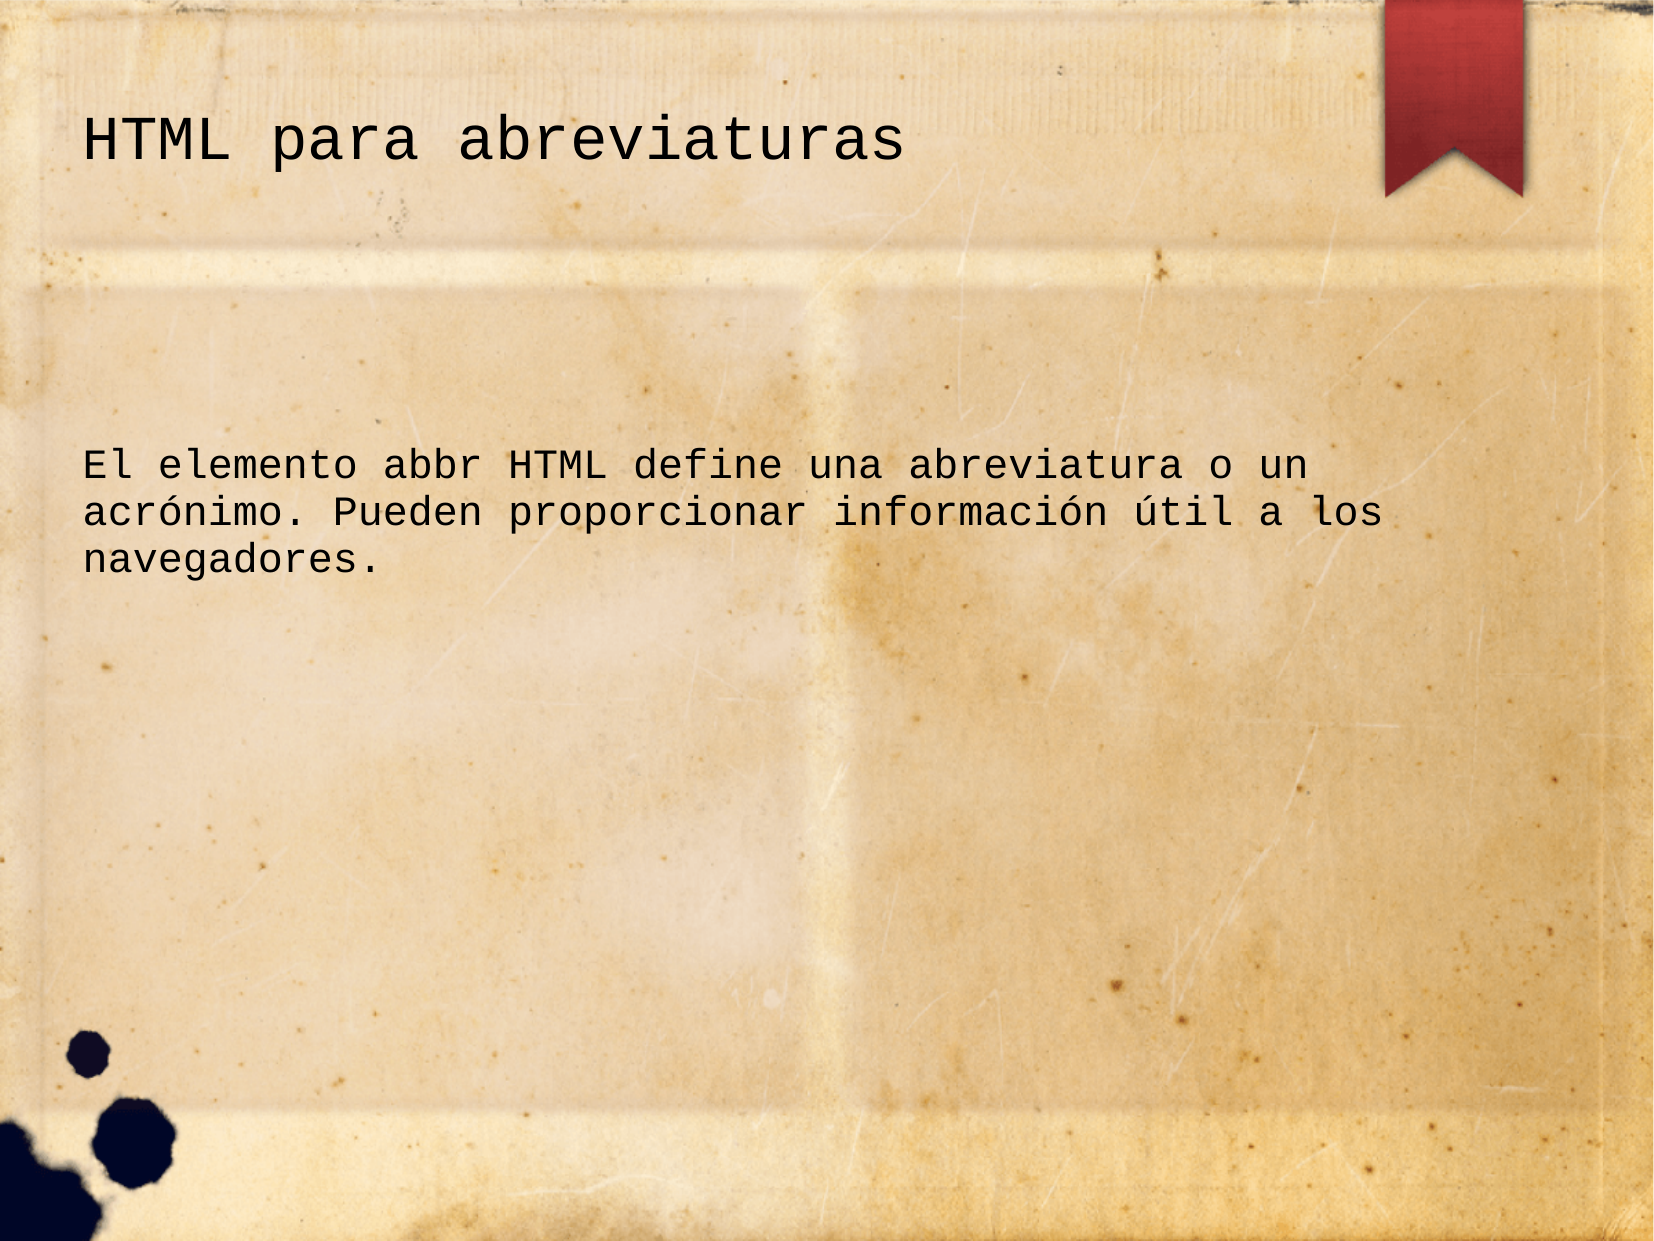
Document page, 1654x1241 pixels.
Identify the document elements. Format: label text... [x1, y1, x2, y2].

title HTML para abreviaturas [82, 49, 1347, 237]
list El elemento abbr HTML define una abreviatura o un acrónimo. Pueden proporcionar información útil a los navegadores. [82, 290, 1538, 1010]
picture [0, 0, 1654, 1241]
